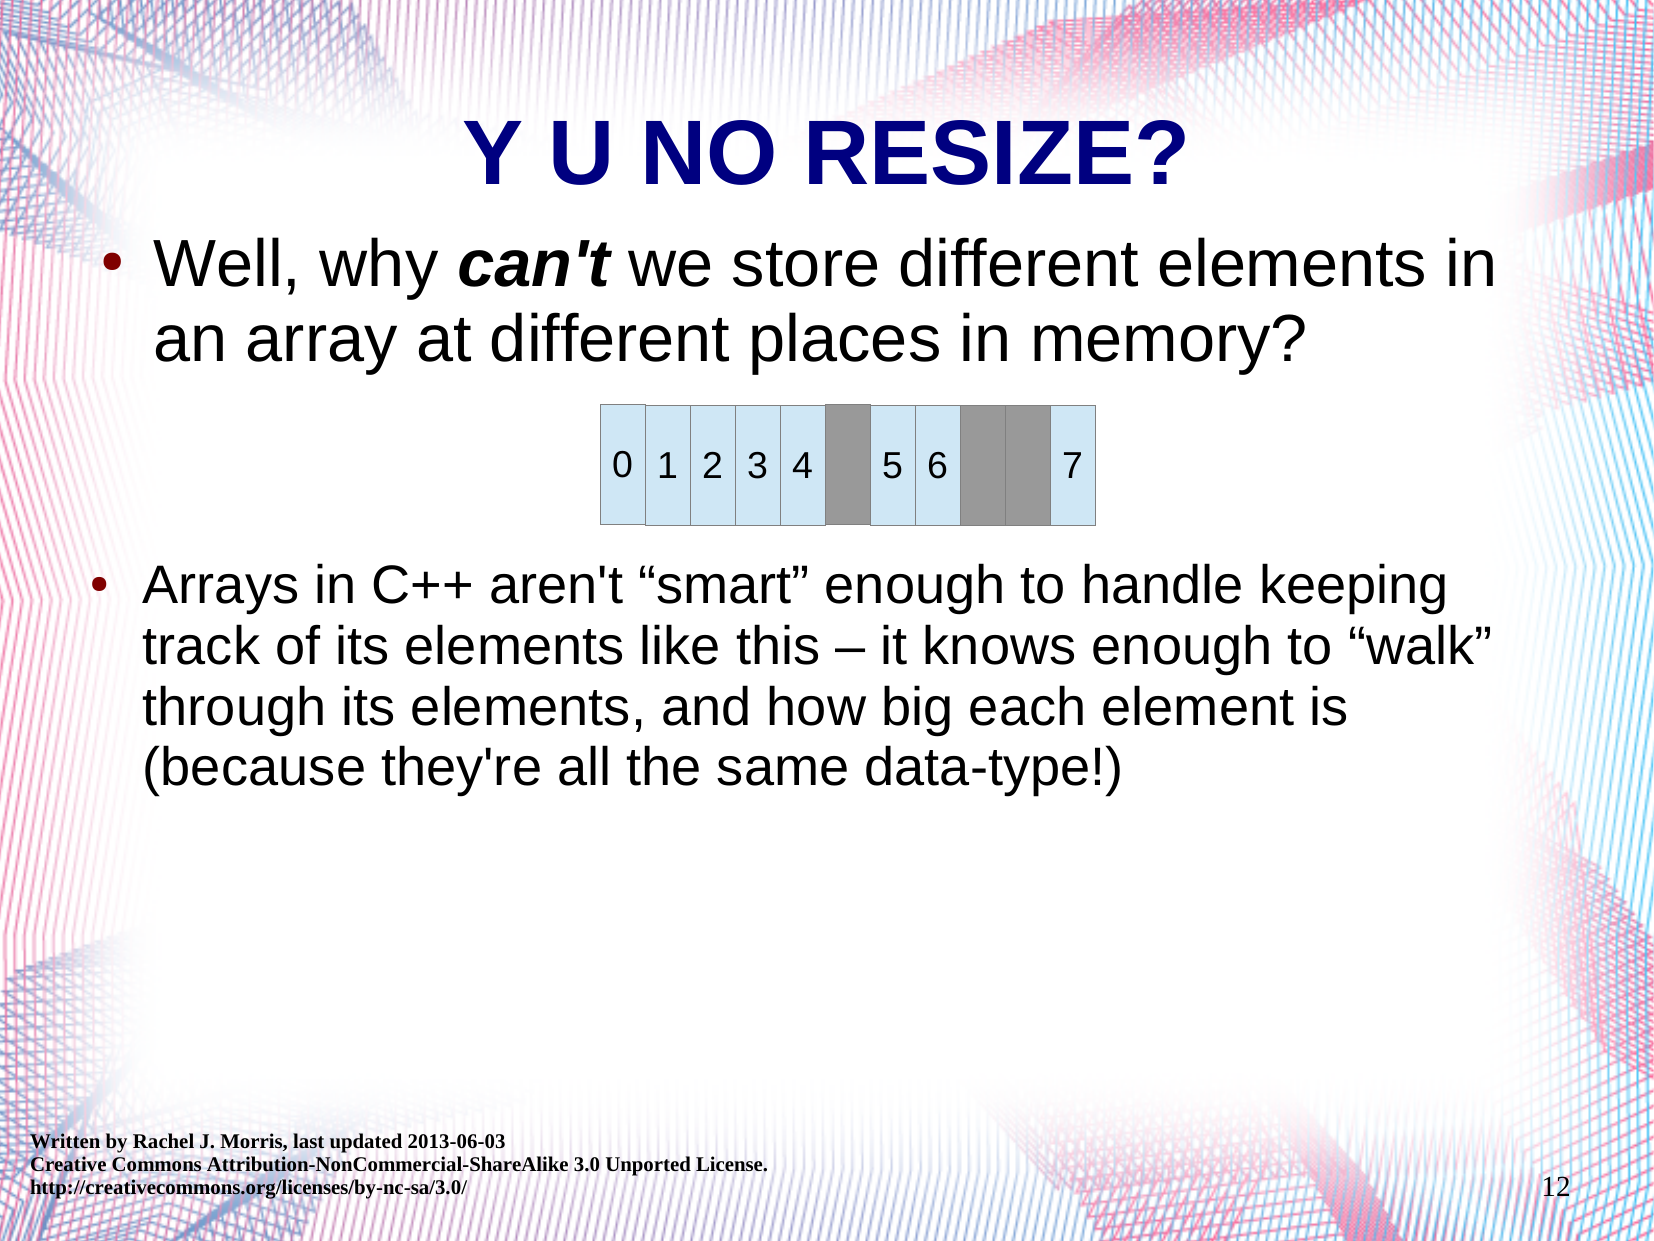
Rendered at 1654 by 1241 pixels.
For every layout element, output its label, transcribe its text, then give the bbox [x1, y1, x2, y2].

text_box 4 [780, 405, 826, 526]
text_box [960, 405, 1050, 526]
text_box 5 [870, 405, 915, 526]
text_box 2 [690, 405, 735, 526]
picture [0, 0, 1654, 1241]
text_box 3 [735, 405, 780, 526]
title Y U NO RESIZE? [82, 49, 1571, 225]
list Well, why can't we store different elements in an array at different places in memory? [82, 225, 1571, 376]
text_box 0 [600, 404, 646, 525]
text_box 6 [915, 405, 960, 526]
text_box [825, 404, 871, 525]
text_box 1 [645, 405, 690, 526]
text_box 7 [1050, 405, 1096, 526]
list Arrays in C++ aren't “smart” enough to handle keeping track of its elements like this – it knows enough to “walk” through its elements, and how big each element is (because they're all the same data-type!) [71, 555, 1561, 798]
